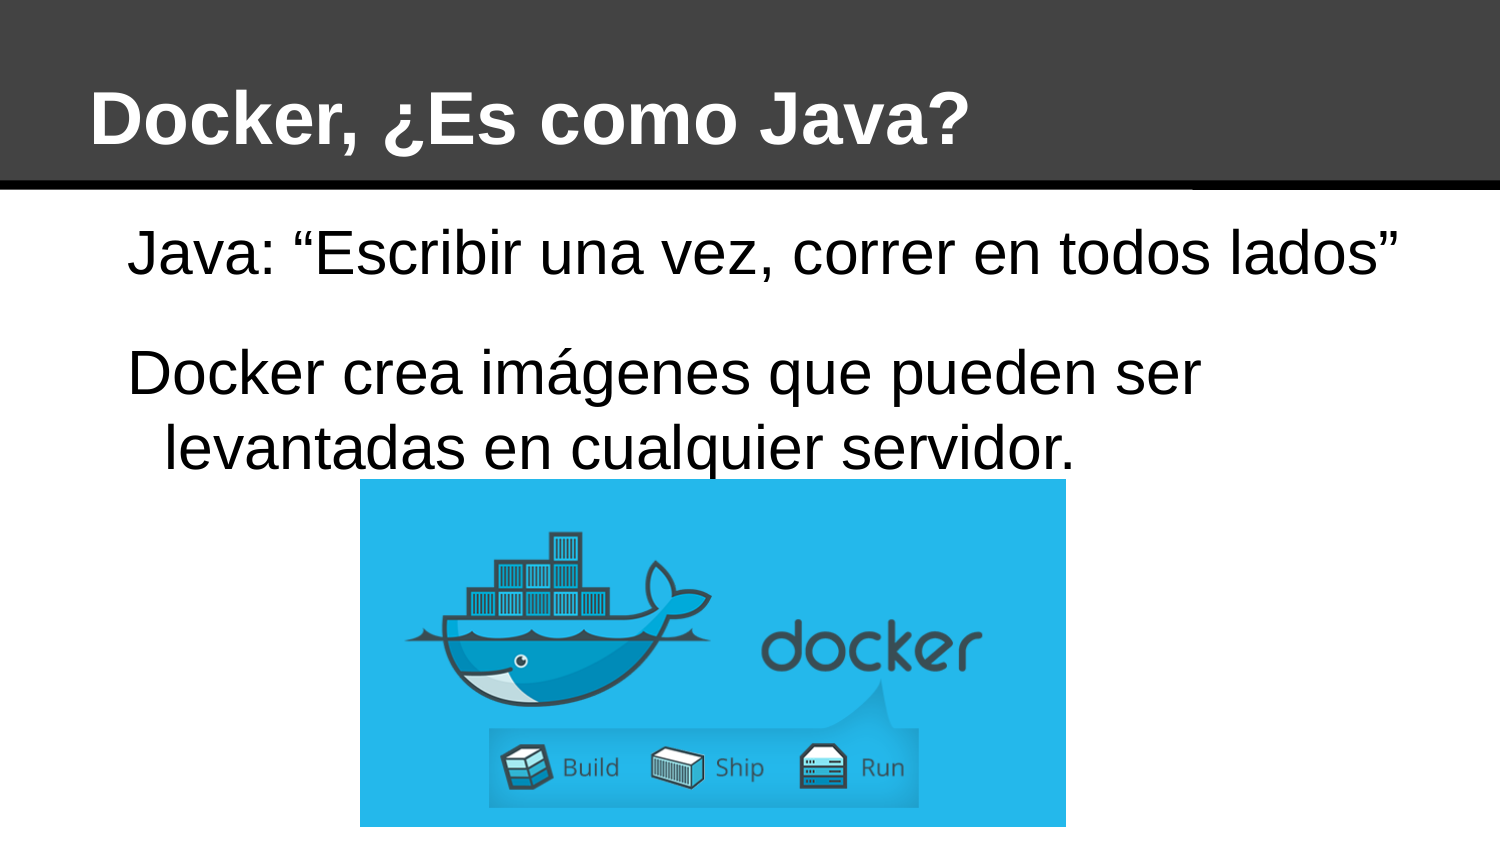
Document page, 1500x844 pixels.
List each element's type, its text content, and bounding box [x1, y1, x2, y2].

picture [360, 479, 1066, 827]
text_box Docker, ¿Es como Java? [74, 33, 1425, 175]
text_box Java: “Escribir una vez, correr en todos lados” Docker crea imágenes que pueden ser levantadas en cualquier servidor. [74, 196, 1425, 808]
